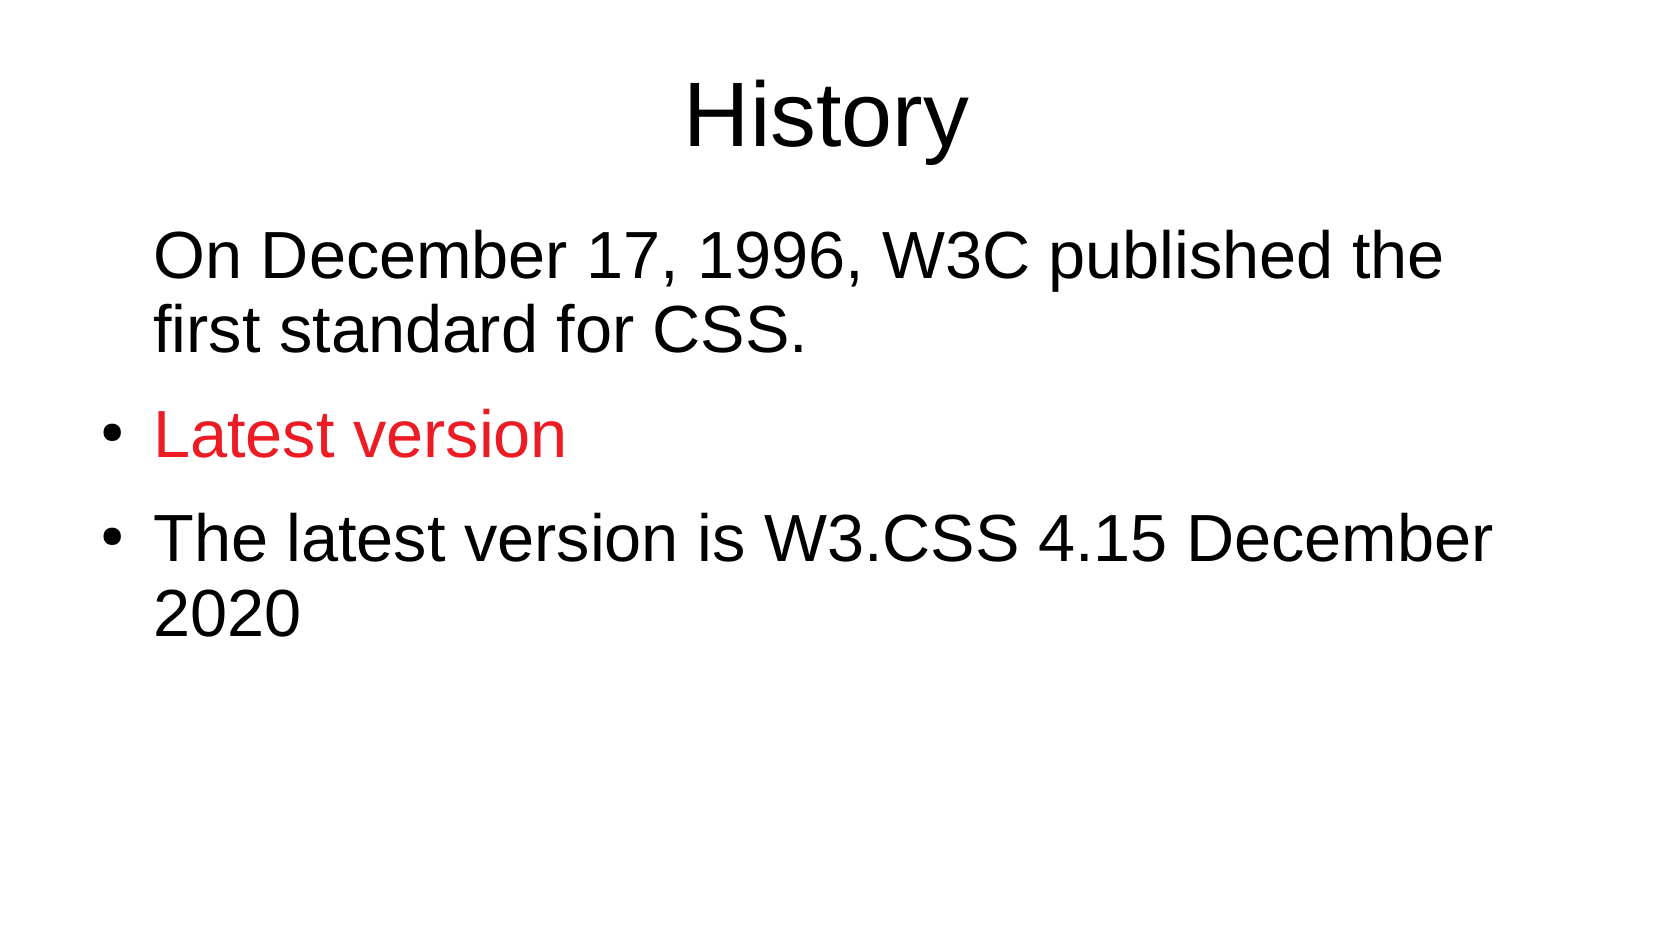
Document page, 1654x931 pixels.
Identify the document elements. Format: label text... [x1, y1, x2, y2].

title History [82, 37, 1571, 193]
list On December 17, 1996, W3C published the first standard for CSS. Latest version The latest version is W3.CSS 4.15 December 2020 [82, 217, 1571, 758]
